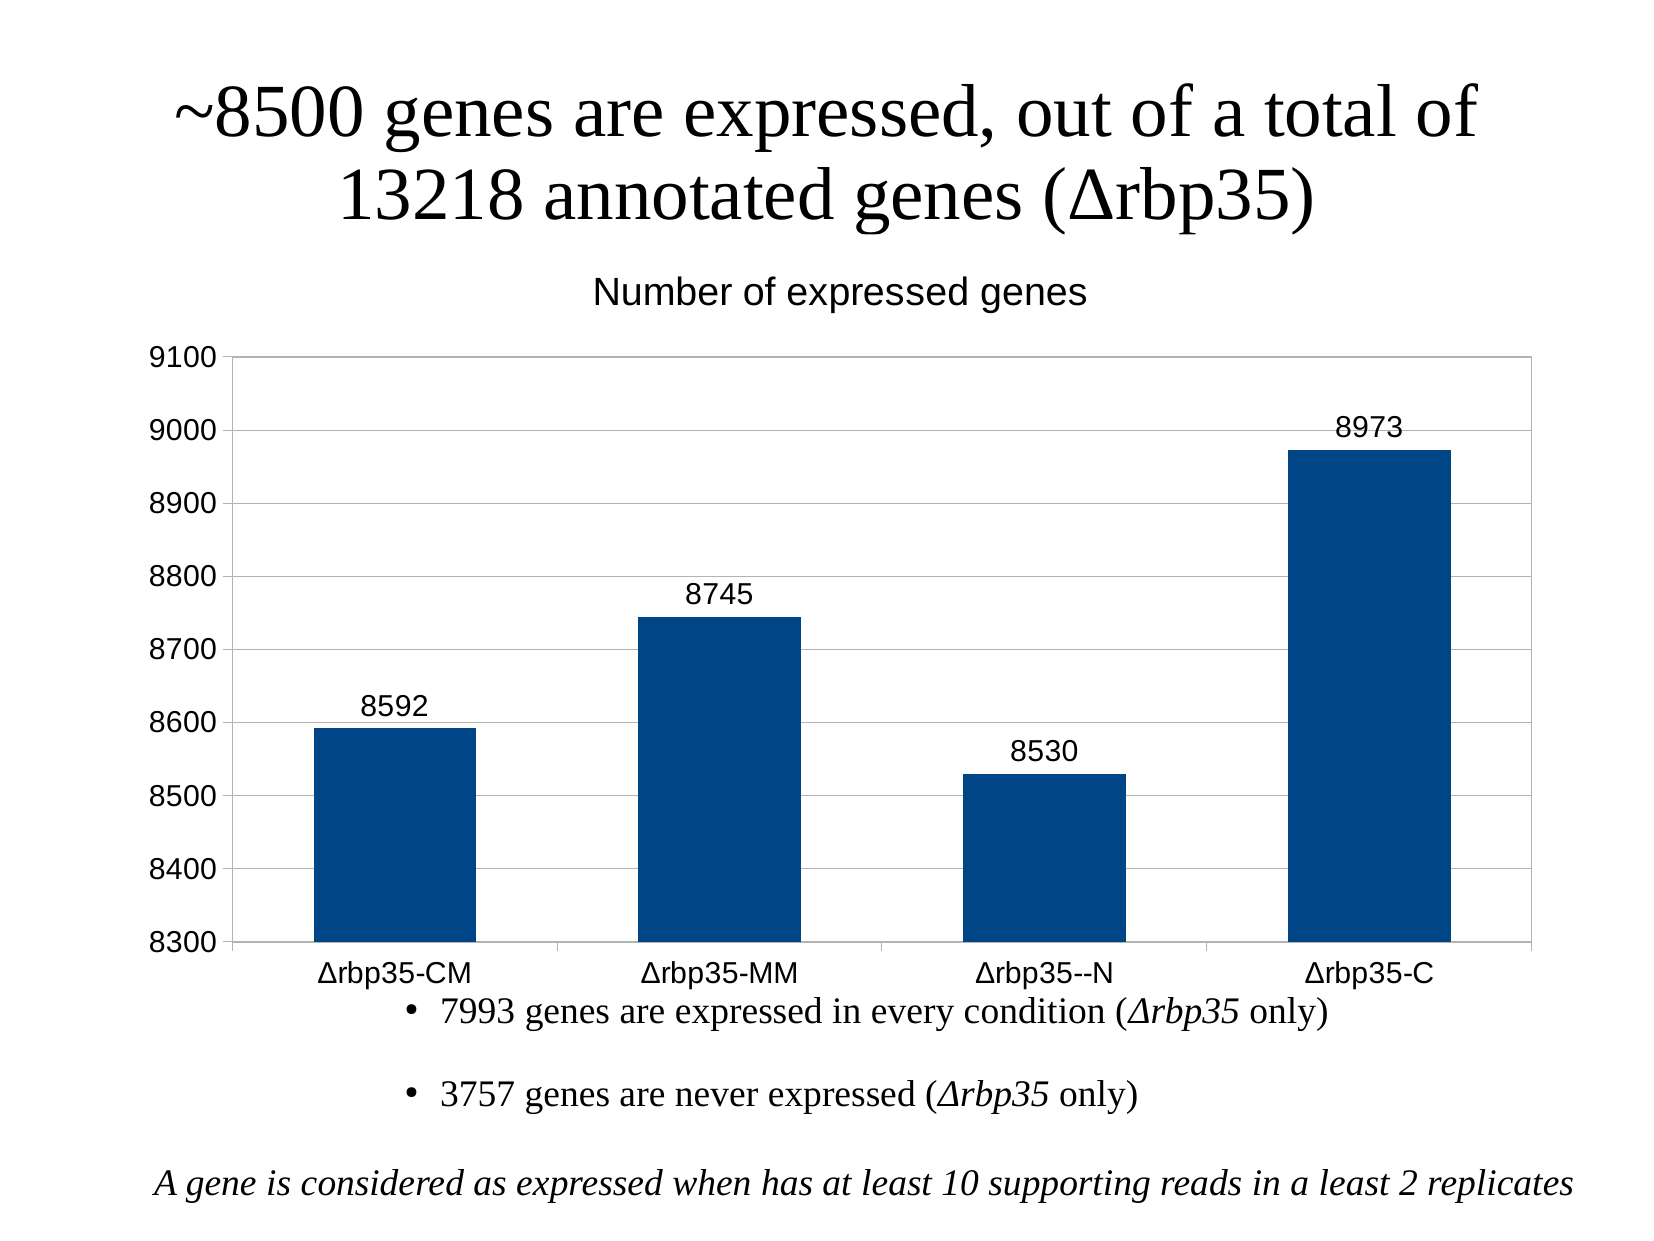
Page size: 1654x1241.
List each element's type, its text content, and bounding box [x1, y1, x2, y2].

title ~8500 genes are expressed, out of a total of 13218 annotated genes (Δrbp35) [82, 49, 1571, 257]
text_box A gene is considered as expressed when has at least 10 supporting reads in a least 2 replicates [139, 1155, 1590, 1212]
chart [120, 234, 1561, 1006]
text_box 7993 genes are expressed in every condition (Δrbp35 only) 3757 genes are never expressed (Δrbp35 only) [390, 982, 1344, 1155]
